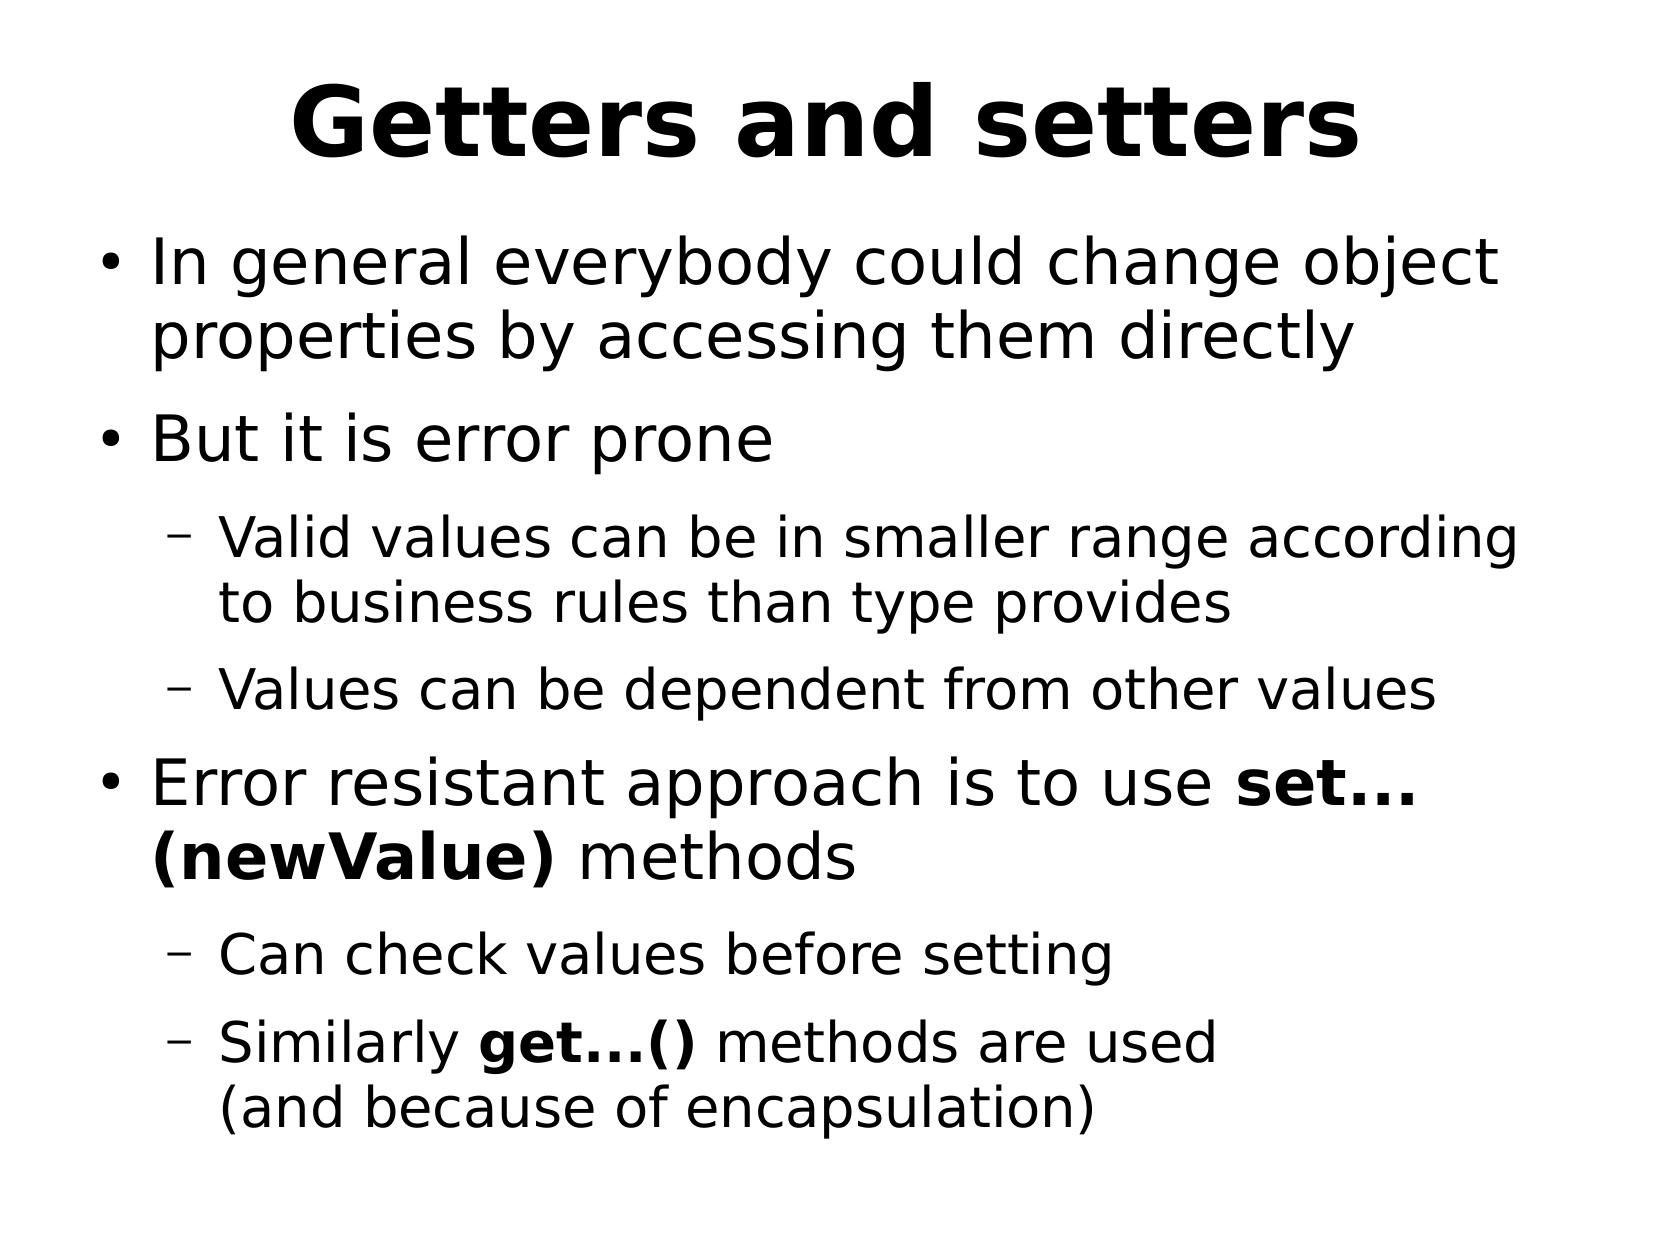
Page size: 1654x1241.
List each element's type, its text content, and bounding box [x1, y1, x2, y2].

title Getters and setters [82, 49, 1571, 196]
list In general everybody could change object properties by accessing them directly But it is error prone Valid values can be in smaller range according to business rules than type provides Values can be dependent from other values Error resistant approach is to use set...(newValue) methods Can check values before setting Similarly get...() methods are used (and because of encapsulation) [82, 225, 1538, 1186]
